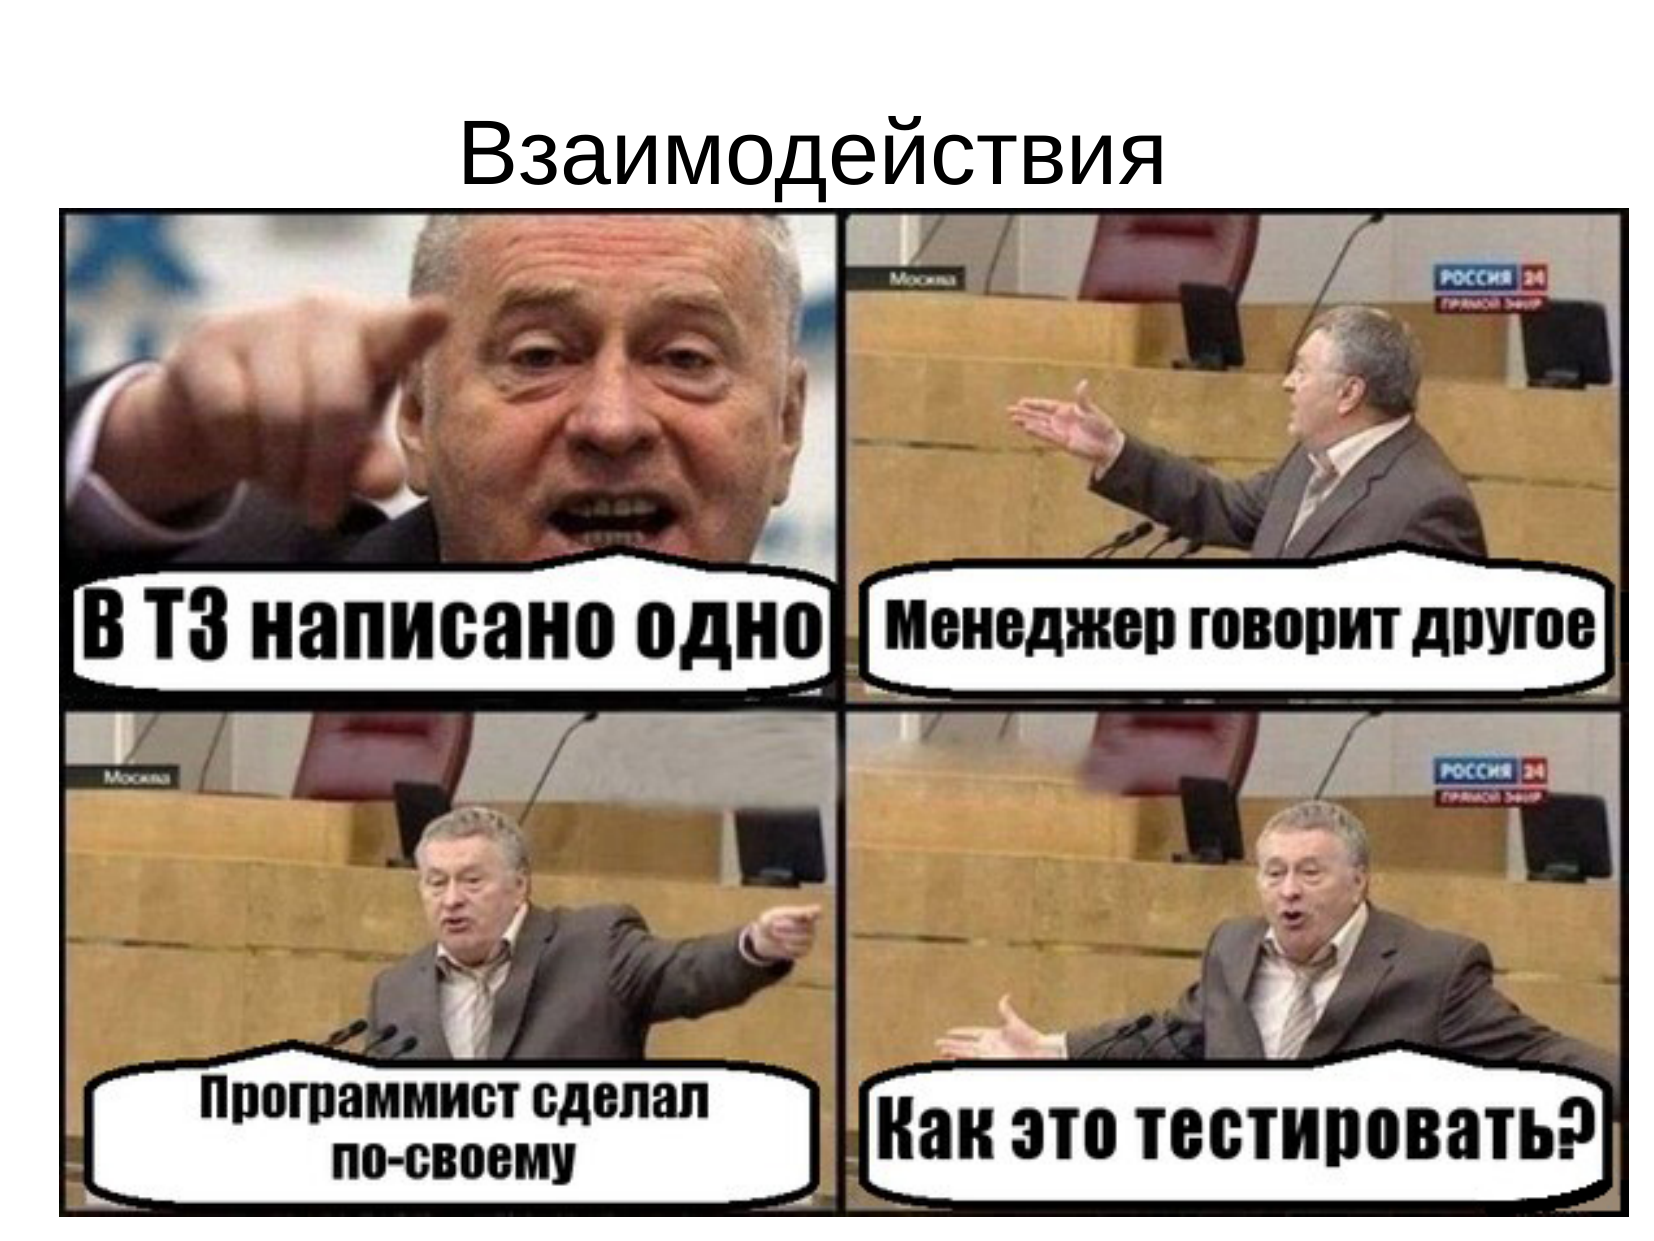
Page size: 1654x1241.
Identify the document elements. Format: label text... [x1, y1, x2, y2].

picture [59, 208, 1629, 1217]
title Взаимодействия [82, 49, 1571, 208]
